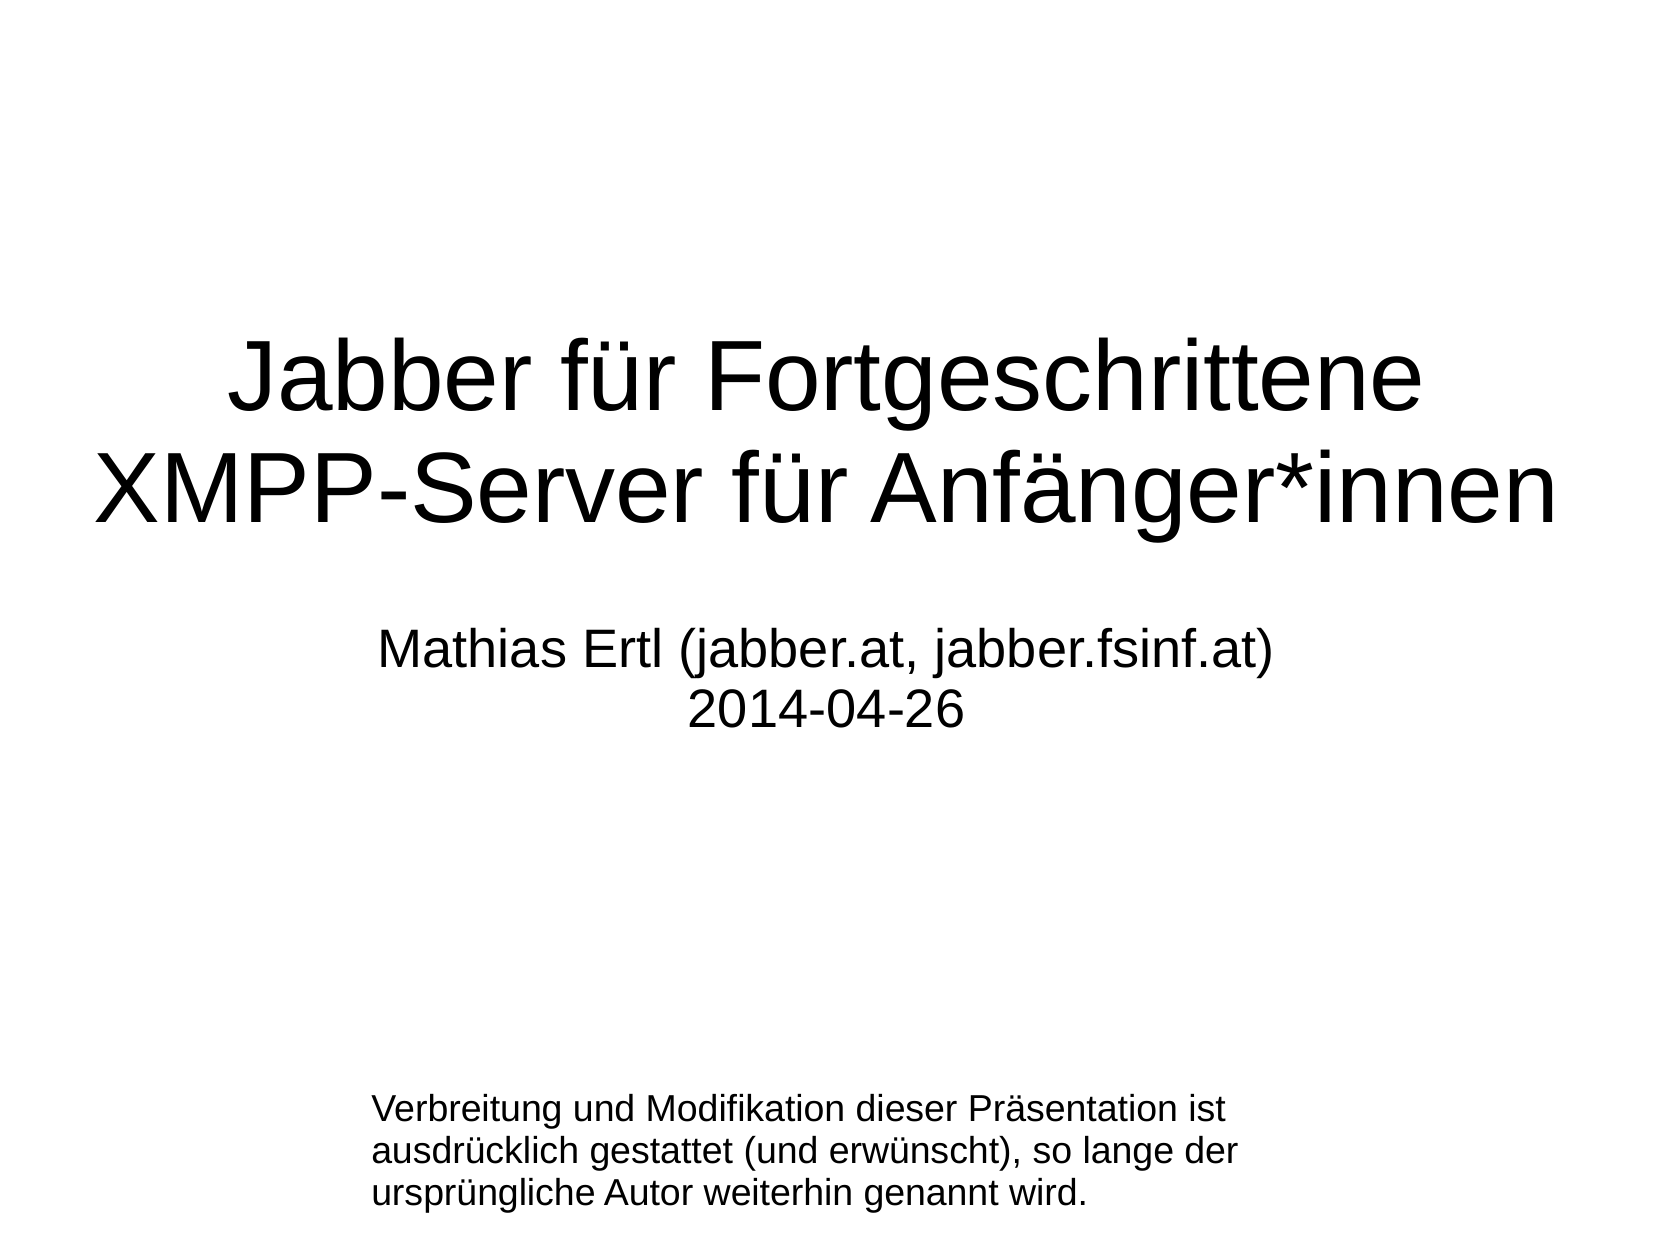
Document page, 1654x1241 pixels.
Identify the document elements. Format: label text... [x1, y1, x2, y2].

text_box Verbreitung und Modifikation dieser Präsentation ist ausdrücklich gestattet (und erwünscht), so lange der ursprüngliche Autor weiterhin genannt wird. [356, 1079, 1387, 1221]
subtitle Jabber für Fortgeschrittene XMPP-Server für Anfänger*innen Mathias Ertl (jabber.at, jabber.fsinf.at) 2014-04-26 [82, 49, 1571, 1010]
